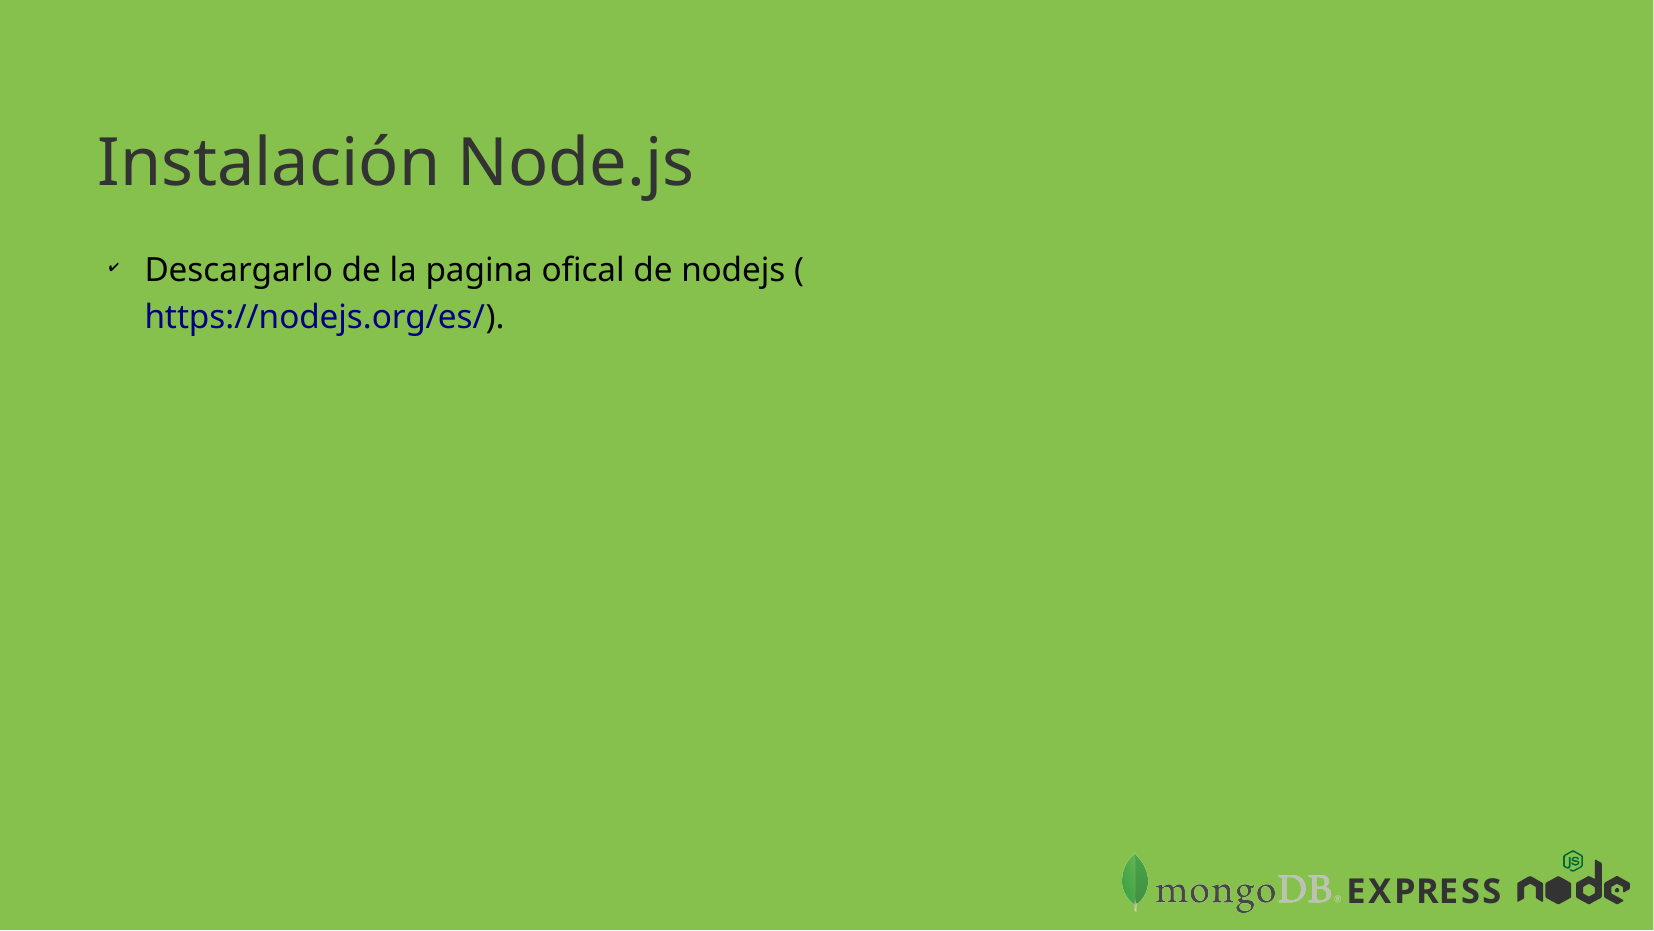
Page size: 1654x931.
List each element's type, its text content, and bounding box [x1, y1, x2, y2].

picture [1122, 852, 1341, 913]
picture [1346, 850, 1630, 914]
text_box Descargarlo de la pagina ofical de nodejs (https://nodejs.org/es/). [94, 236, 993, 818]
text_box Instalación Node.js [82, 106, 922, 182]
